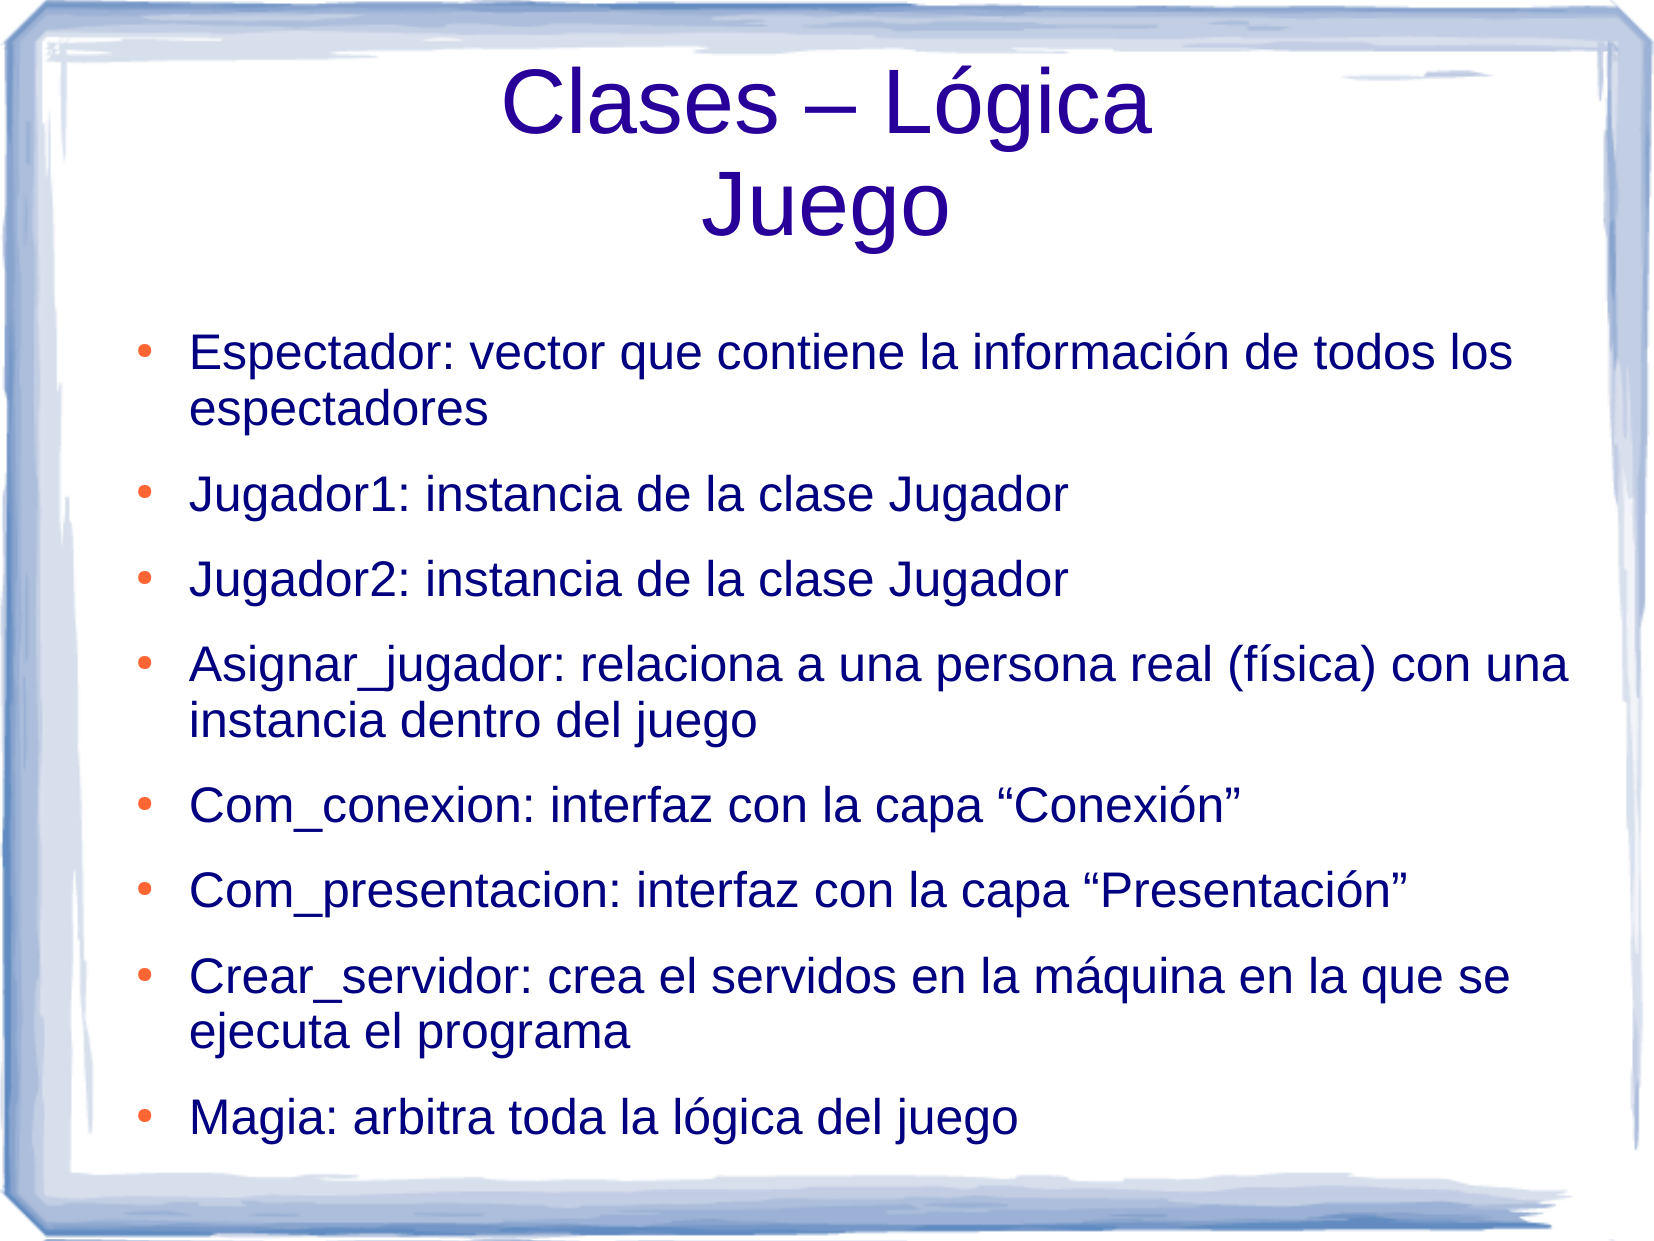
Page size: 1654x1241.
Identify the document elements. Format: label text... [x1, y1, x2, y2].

picture [0, 0, 1654, 1241]
title Clases – Lógica Juego [82, 49, 1571, 257]
list Espectador: vector que contiene la información de todos los espectadores Jugador1: instancia de la clase Jugador Jugador2: instancia de la clase Jugador Asignar_jugador: relaciona a una persona real (física) con una instancia dentro del juego Com_conexion: interfaz con la capa “Conexión” Com_presentacion: interfaz con la capa “Presentación” Crear_servidor: crea el servidos en la máquina en la que se ejecuta el programa Magia: arbitra toda la lógica del juego [118, 324, 1571, 1145]
